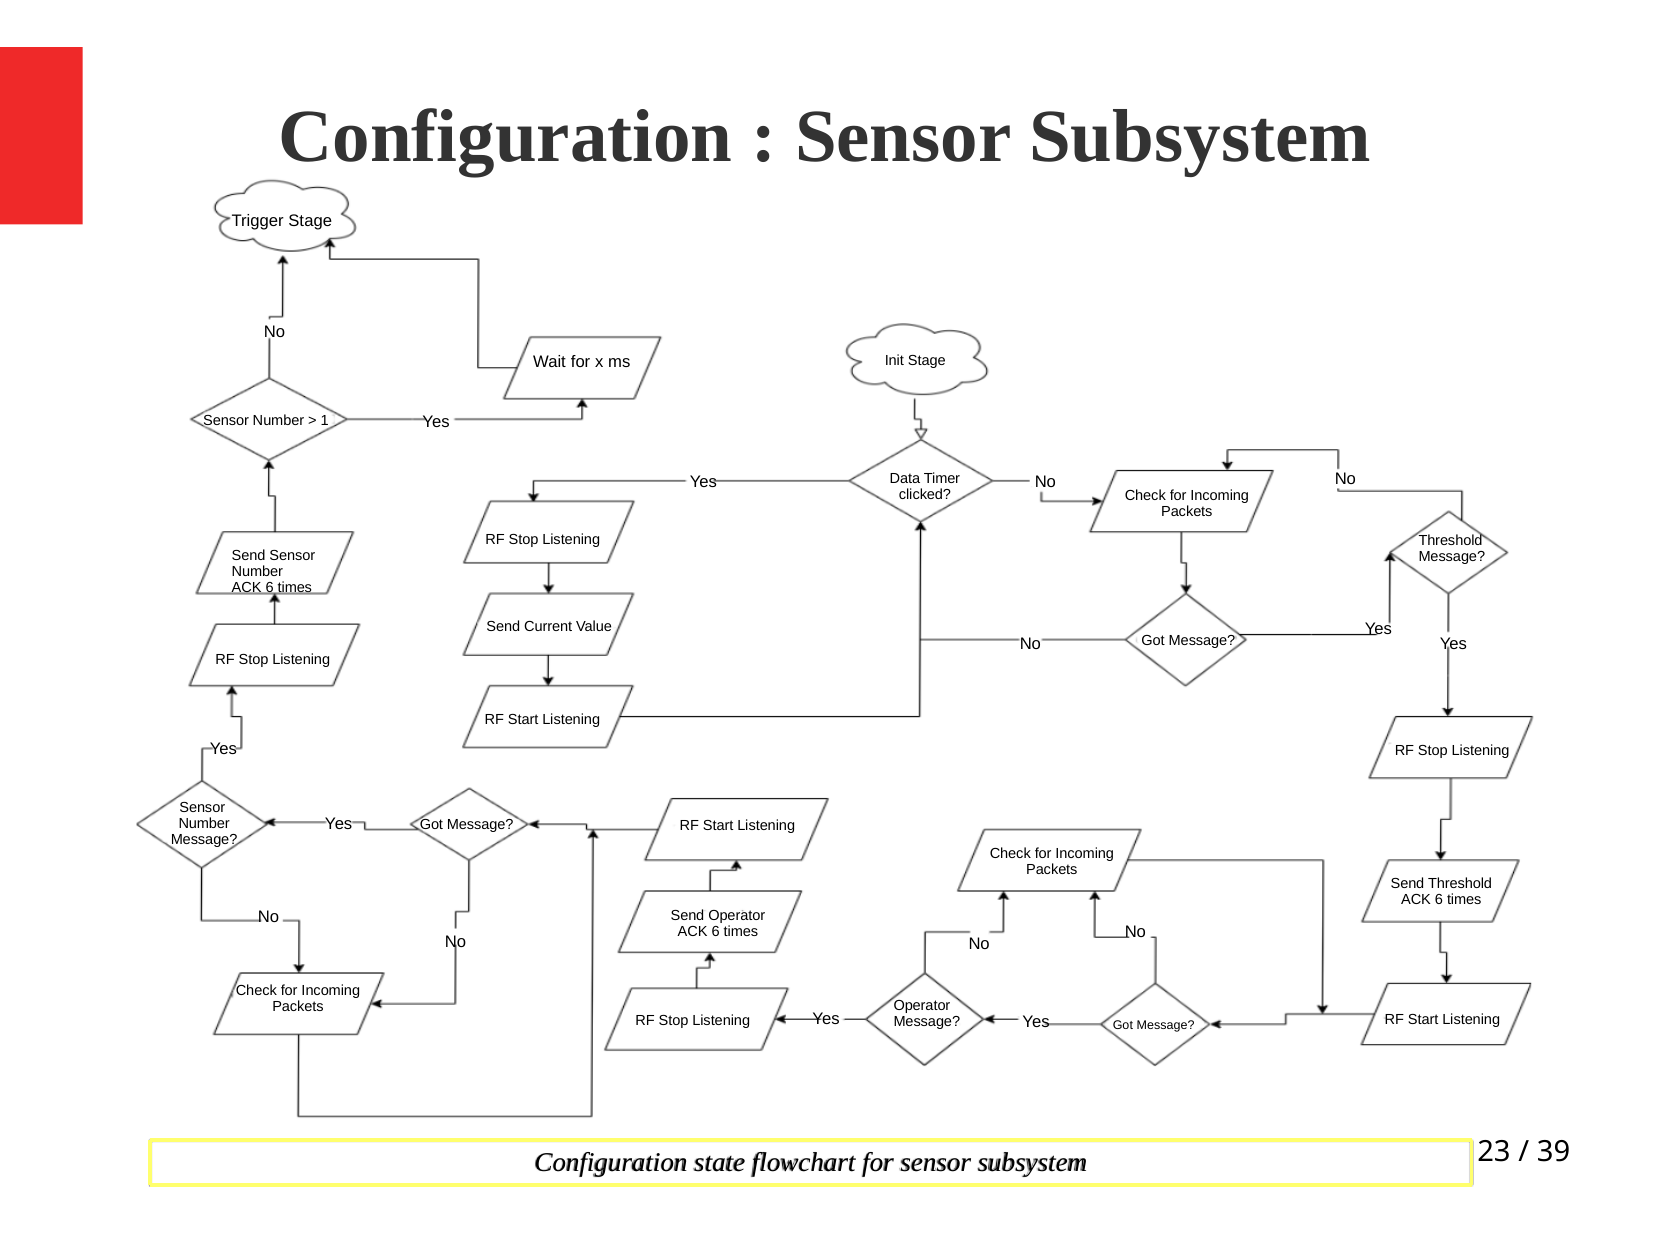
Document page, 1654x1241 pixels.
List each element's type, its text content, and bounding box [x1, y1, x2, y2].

text_box Yes [407, 405, 466, 439]
text_box Check for Incoming Packets [975, 837, 1129, 886]
text_box RF Stop Listening [470, 523, 616, 556]
text_box No [1020, 465, 1081, 499]
text_box No [1320, 461, 1381, 496]
text_box No [1110, 915, 1171, 949]
text_box RF Start Listening [469, 703, 616, 736]
text_box Yes [1425, 626, 1483, 661]
text_box No [249, 315, 301, 349]
text_box RF Stop Listening [200, 643, 346, 676]
text_box Send Current Value [471, 610, 627, 642]
text_box Trigger Stage [216, 226, 348, 238]
text_box Yes [310, 806, 368, 841]
text_box RF Start Listening [1369, 1003, 1516, 1036]
text_box RF Stop Listening [1380, 735, 1525, 767]
text_box Send Threshold ACK 6 times [1375, 867, 1508, 916]
text_box Threshold Message? [1403, 525, 1501, 573]
text_box Data Timer clicked? [874, 462, 976, 511]
text_box RF Start Listening [664, 810, 811, 842]
text_box No [243, 900, 304, 934]
text_box Got Message? [405, 808, 529, 841]
text_box Wait for x ms [518, 344, 646, 379]
text_box Check for Incoming Packets [221, 975, 376, 1023]
text_box Yes [675, 465, 733, 499]
text_box Send Operator ACK 6 times [655, 900, 781, 948]
title Configuration : Sensor Subsystem [150, 46, 1501, 226]
text_box Got Message? [1126, 624, 1251, 656]
text_box Got Message? [1098, 1011, 1210, 1041]
text_box Send Sensor Number ACK 6 times [216, 528, 331, 604]
text_box Init Stage [870, 345, 961, 377]
text_box No [430, 924, 491, 959]
text_box RF Stop Listening [620, 1005, 766, 1037]
picture [134, 172, 1535, 1126]
text_box Sensor Number > 1 [188, 404, 344, 436]
text_box Operator Message? [878, 990, 976, 1038]
text_box Check for Incoming Packets [1110, 480, 1264, 528]
text_box No [1005, 626, 1066, 661]
text_box Sensor Number Message? [156, 791, 253, 856]
text_box Yes [1350, 611, 1408, 646]
text_box Yes [195, 731, 253, 766]
text_box No [953, 915, 1014, 961]
text_box Yes [1007, 1005, 1066, 1039]
list Configuration state flowchart for sensor subsystem [150, 1140, 1472, 1186]
text_box Yes [797, 1001, 856, 1036]
